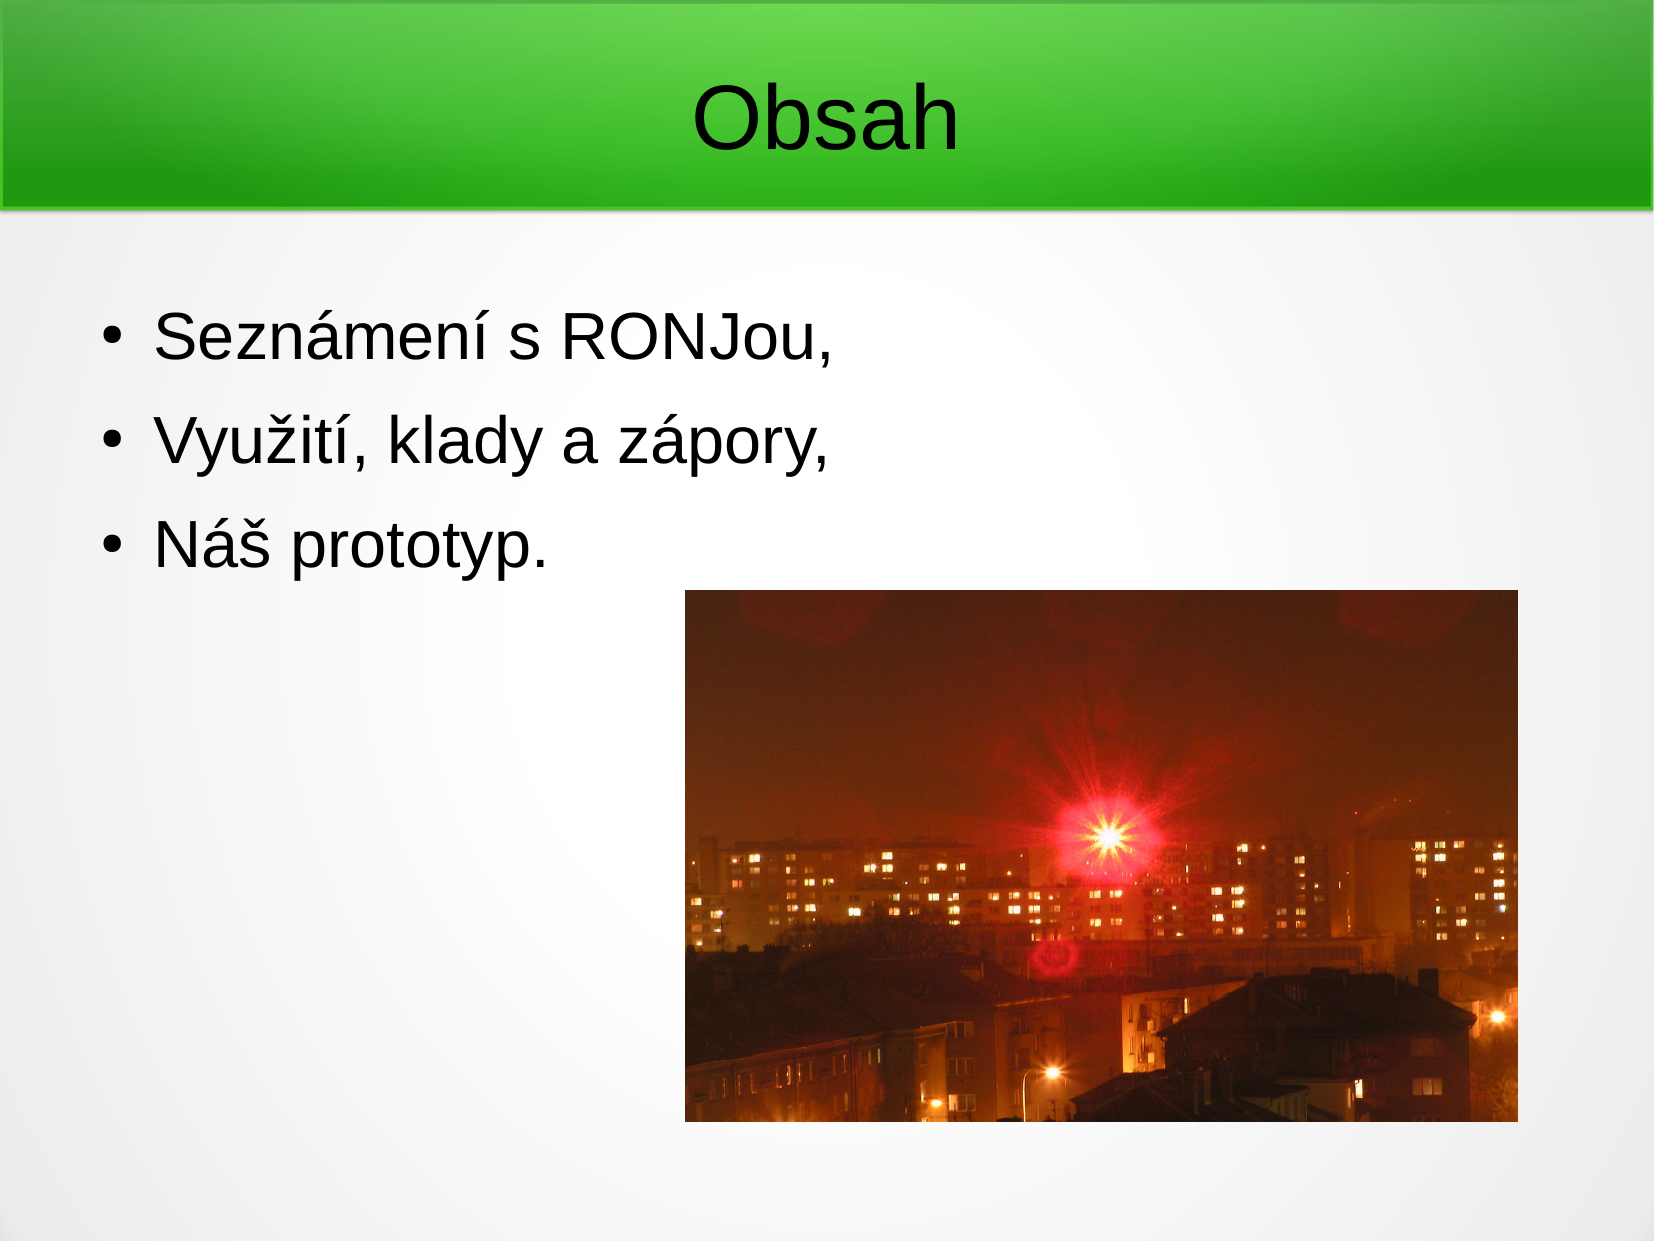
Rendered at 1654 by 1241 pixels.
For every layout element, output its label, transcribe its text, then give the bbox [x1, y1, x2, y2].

title Obsah [82, 47, 1571, 189]
list Seznámení s RONJou, Využití, klady a zápory, Náš prototyp. [82, 299, 1571, 1019]
picture [685, 590, 1518, 1122]
